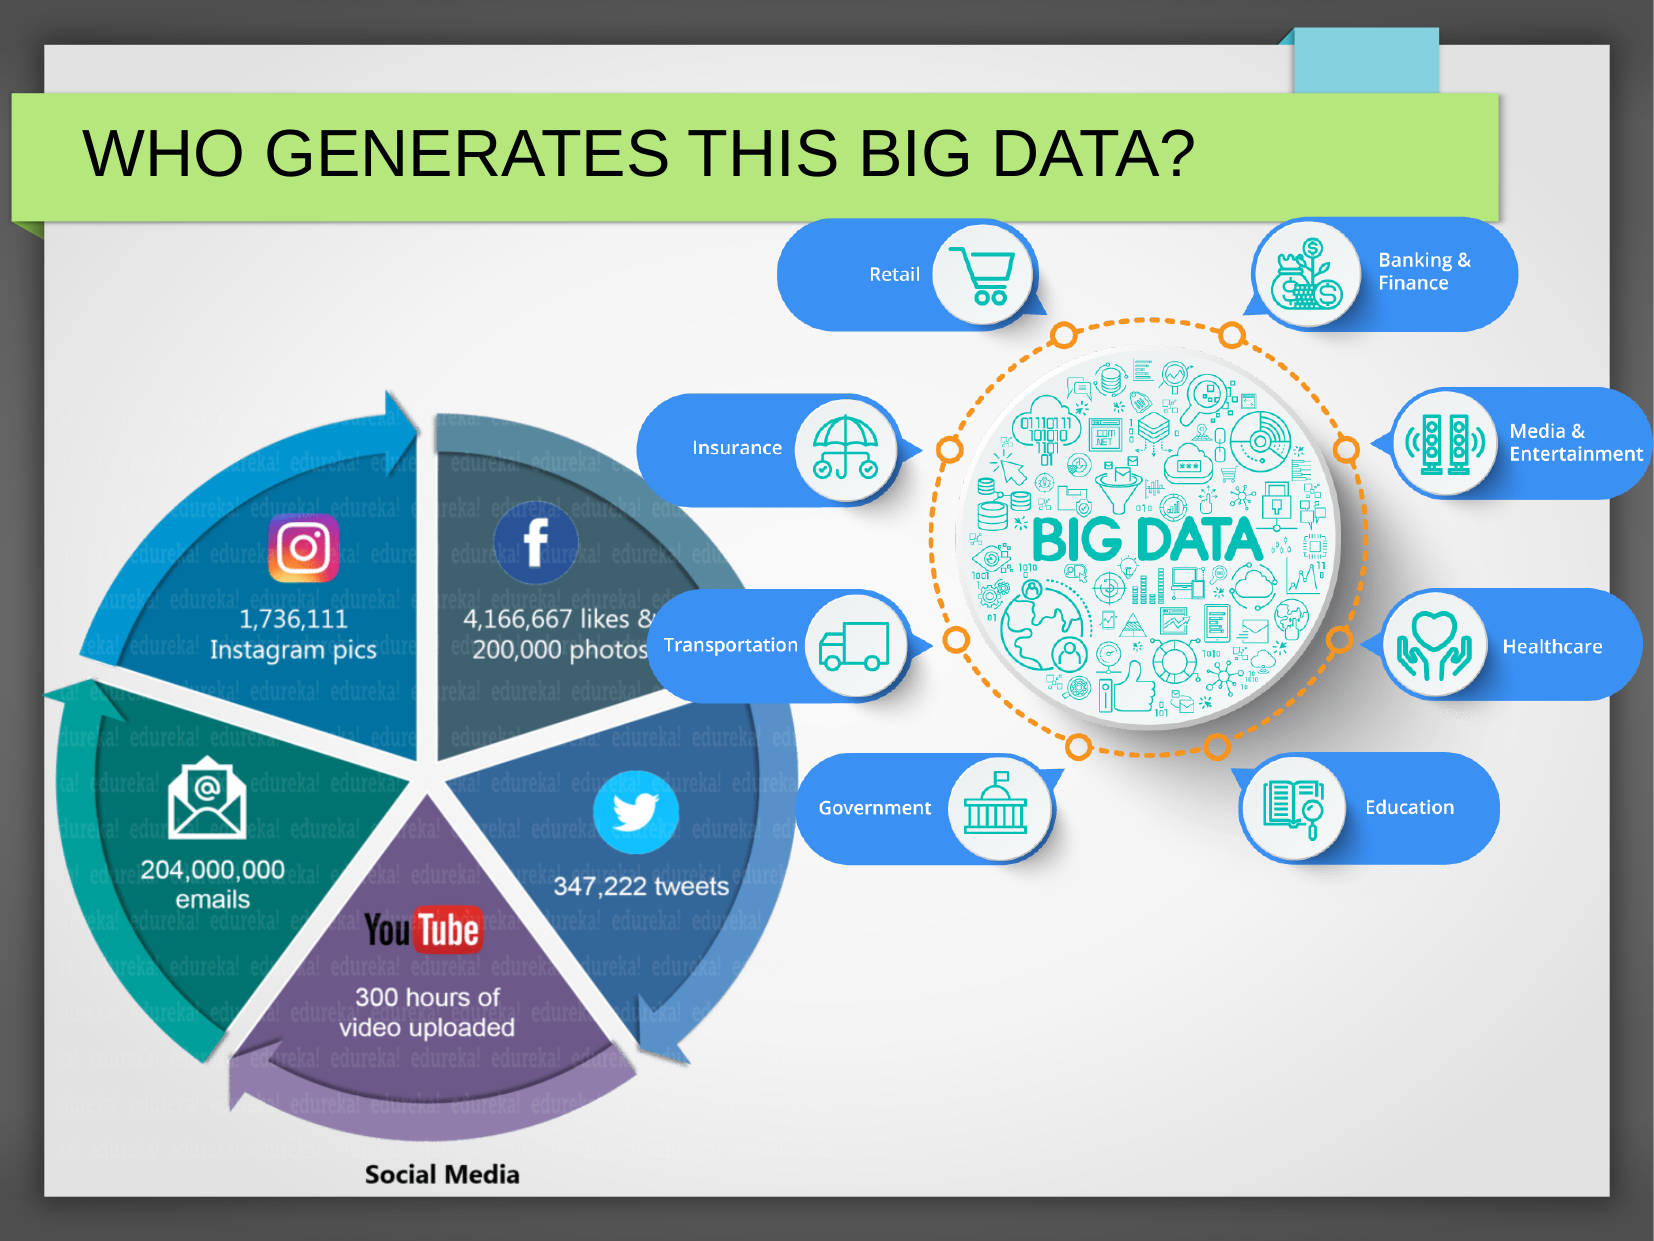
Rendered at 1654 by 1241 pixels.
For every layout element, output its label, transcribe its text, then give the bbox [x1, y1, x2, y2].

picture [0, 0, 1654, 1241]
title WHO GENERATES THIS BIG DATA? [82, 94, 1264, 213]
